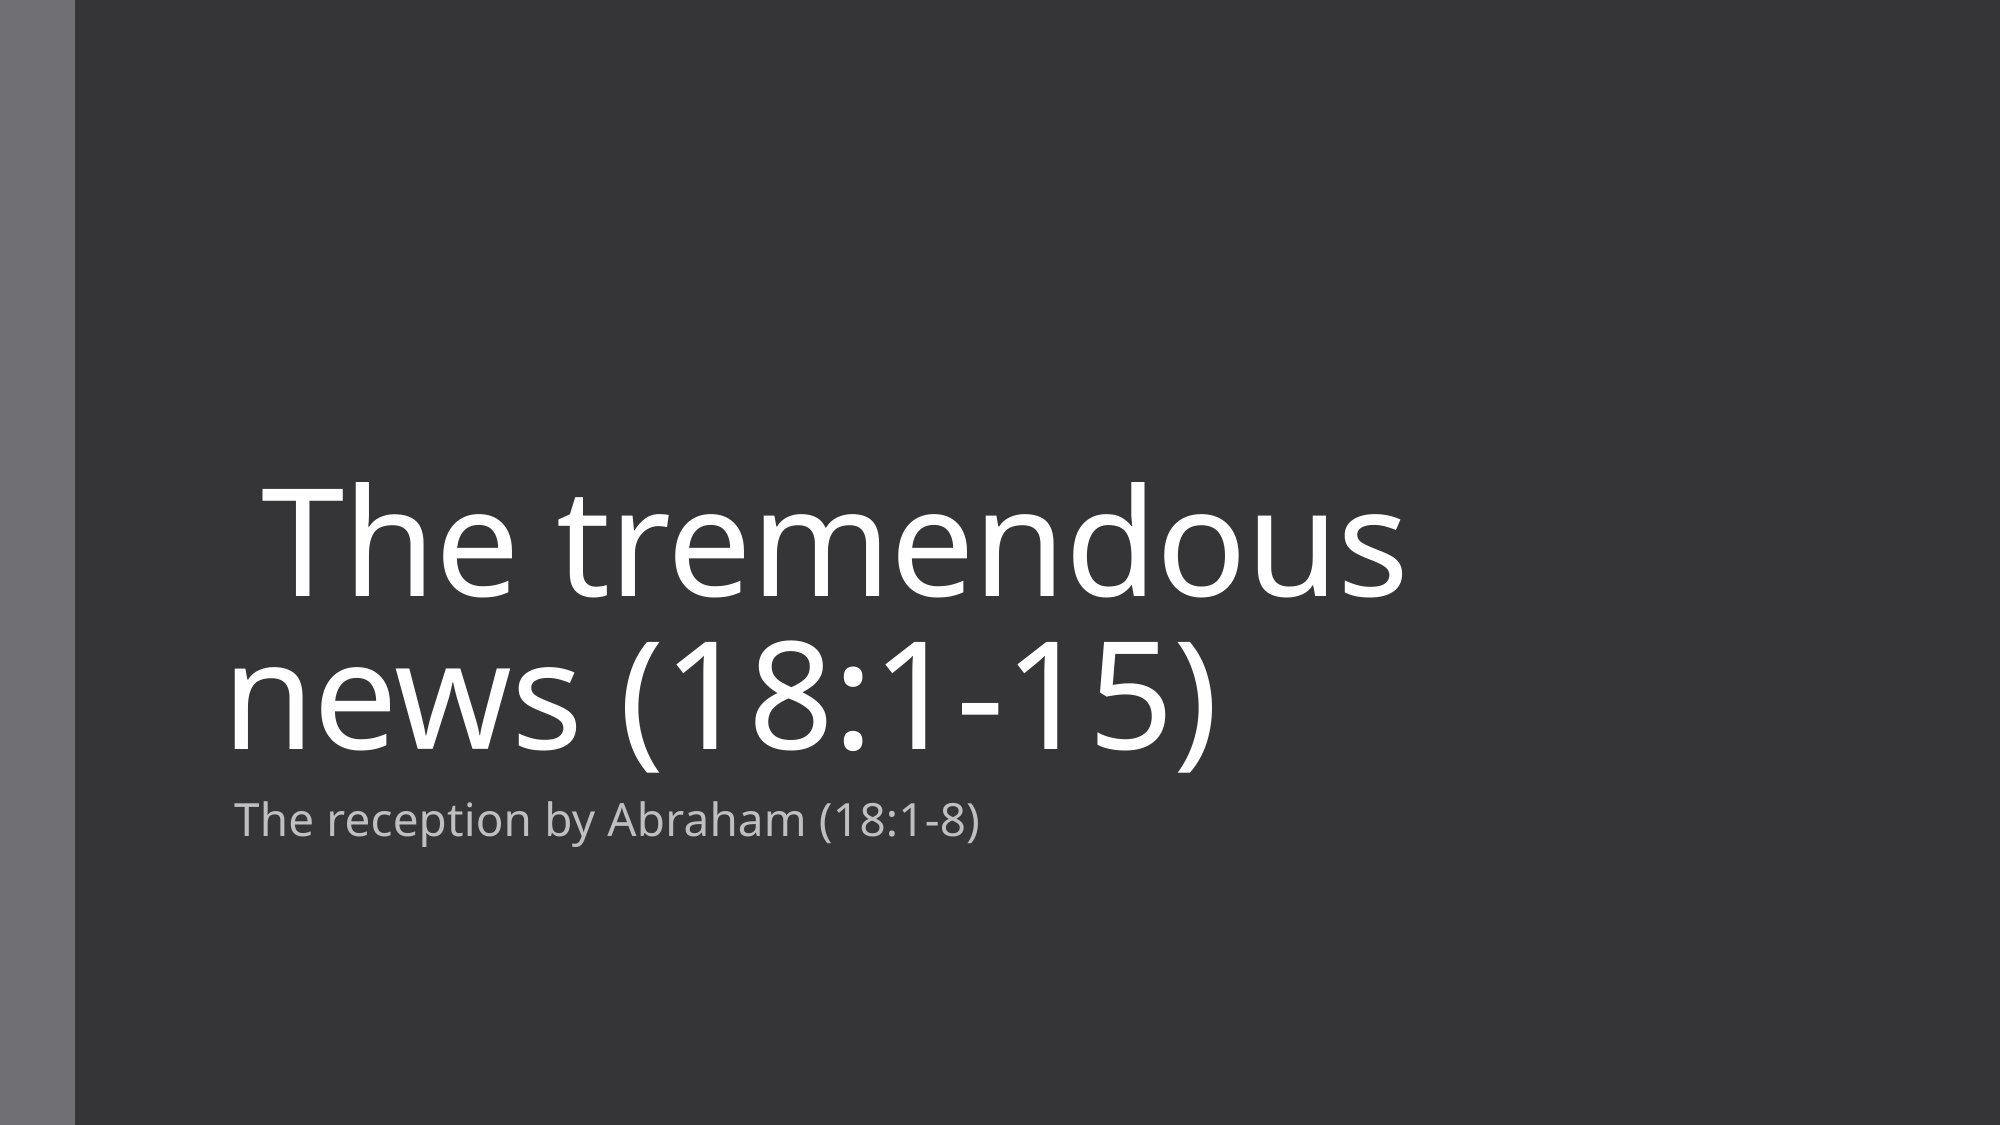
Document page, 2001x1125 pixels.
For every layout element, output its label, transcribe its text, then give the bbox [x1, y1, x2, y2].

subtitle The reception by Abraham (18:1-8) [206, 787, 1752, 1066]
title The tremendous news (18:1-15) [206, 124, 1752, 787]
